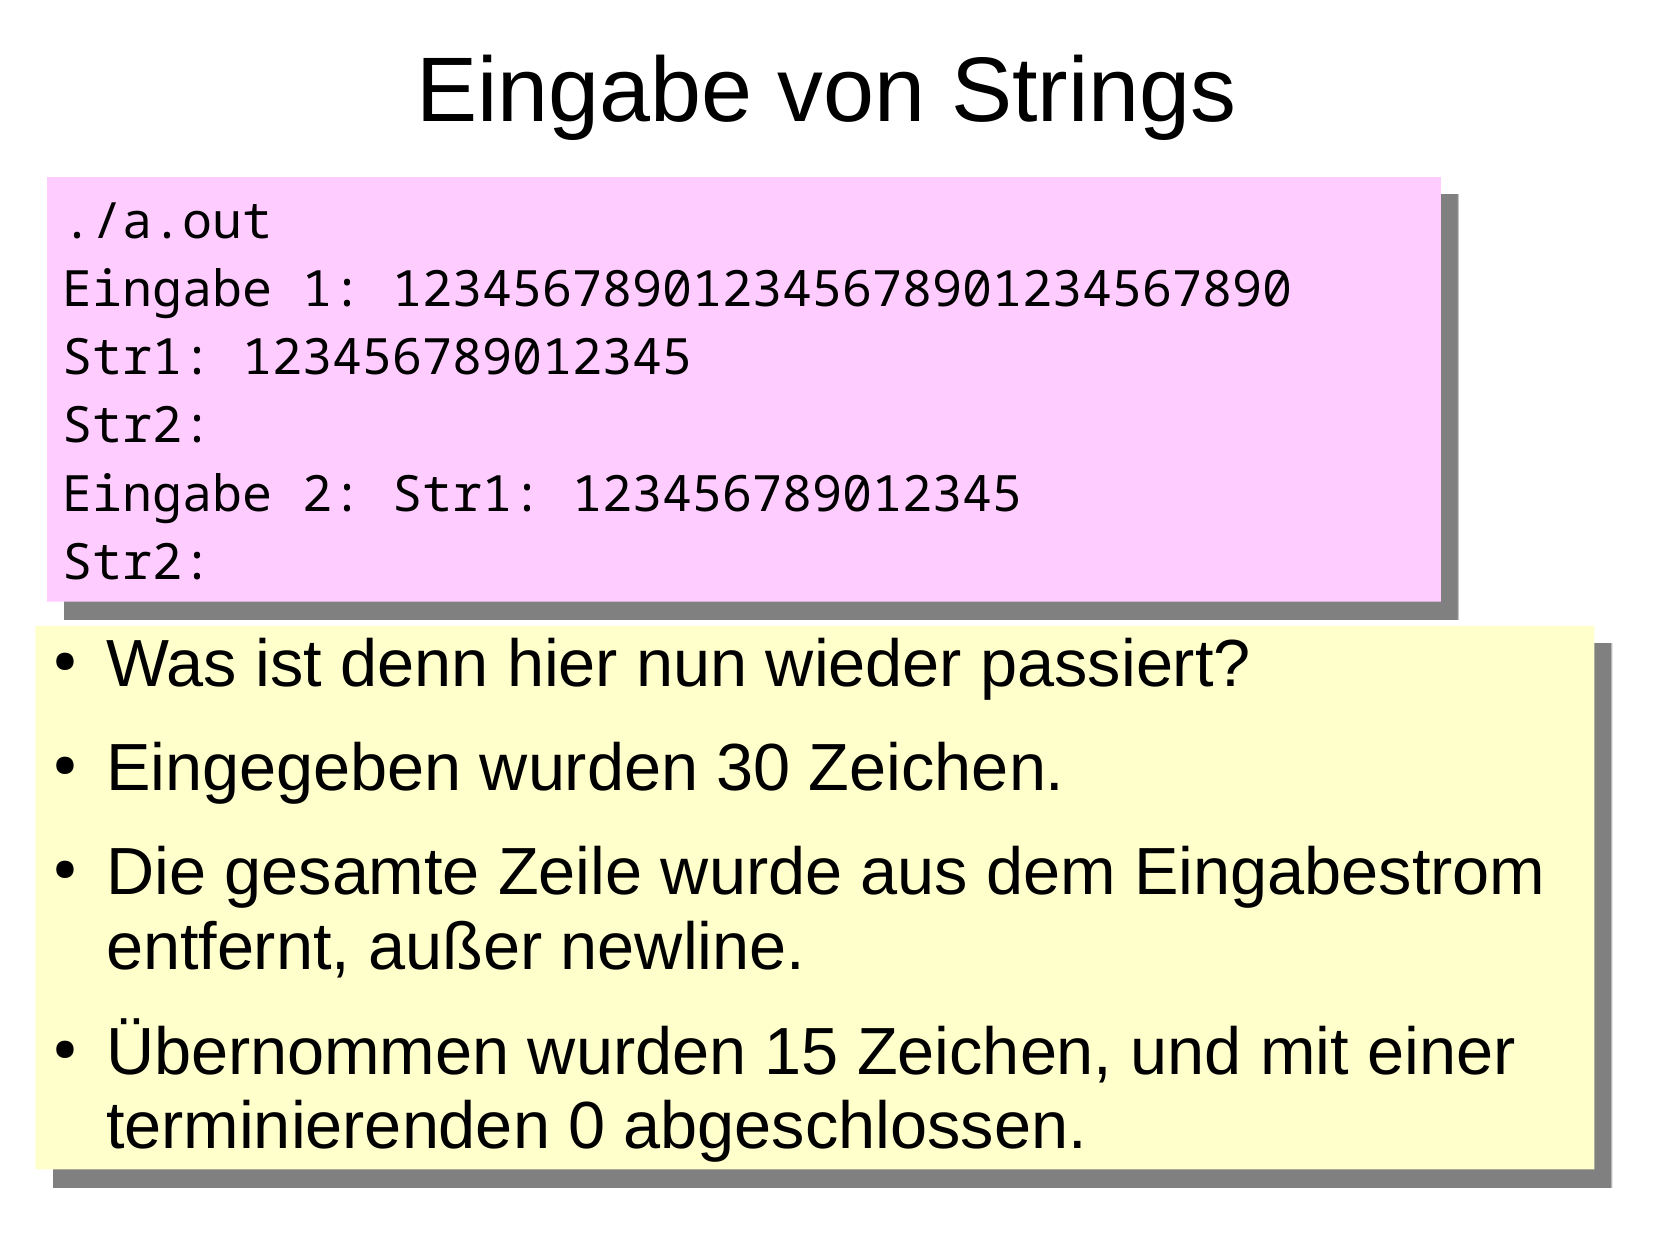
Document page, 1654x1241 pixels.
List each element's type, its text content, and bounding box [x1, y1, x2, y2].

text_box ./a.out Eingabe 1: 123456789012345678901234567890 Str1: 123456789012345 Str2: Eingabe 2: Str1: 123456789012345 Str2: [47, 177, 1441, 567]
title Eingabe von Strings [82, 25, 1571, 154]
list Was ist denn hier nun wieder passiert? Eingegeben wurden 30 Zeichen. Die gesamte Zeile wurde aus dem Eingabestrom entfernt, außer newline. Übernommen wurden 15 Zeichen, und mit einer terminierenden 0 abgeschlossen. [35, 625, 1595, 1170]
